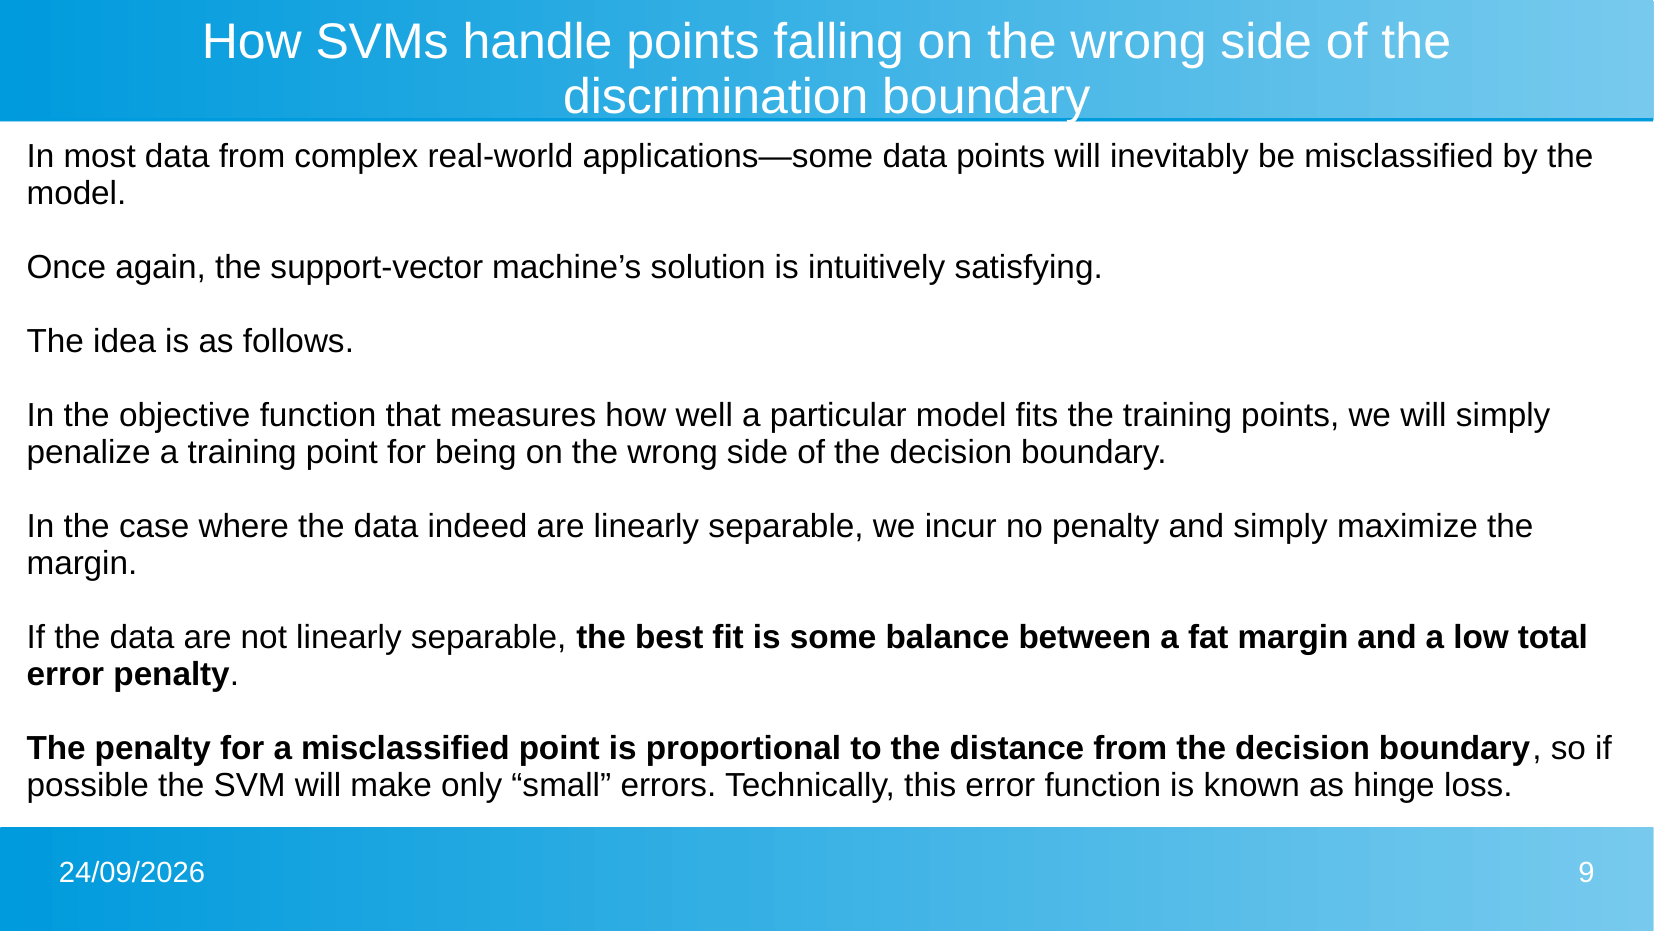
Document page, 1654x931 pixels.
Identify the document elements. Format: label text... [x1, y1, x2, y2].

title How SVMs handle points falling on the wrong side of the discrimination boundary [59, 12, 1595, 125]
text_box In most data from complex real-world applications—some data points will inevitably be misclassified by the model. Once again, the support-vector machine’s solution is intuitively satisfying. The idea is as follows. In the objective function that measures how well a particular model fits the training points, we will simply penalize a training point for being on the wrong side of the decision boundary. In the case where the data indeed are linearly separable, we incur no penalty and simply maximize the margin. If the data are not linearly separable, the best fit is some balance between a fat margin and a low total error penalty. The penalty for a misclassified point is proportional to the distance from the decision boundary, so if possible the SVM will make only “small” errors. Technically, this error function is known as hinge loss. [11, 129, 1636, 931]
